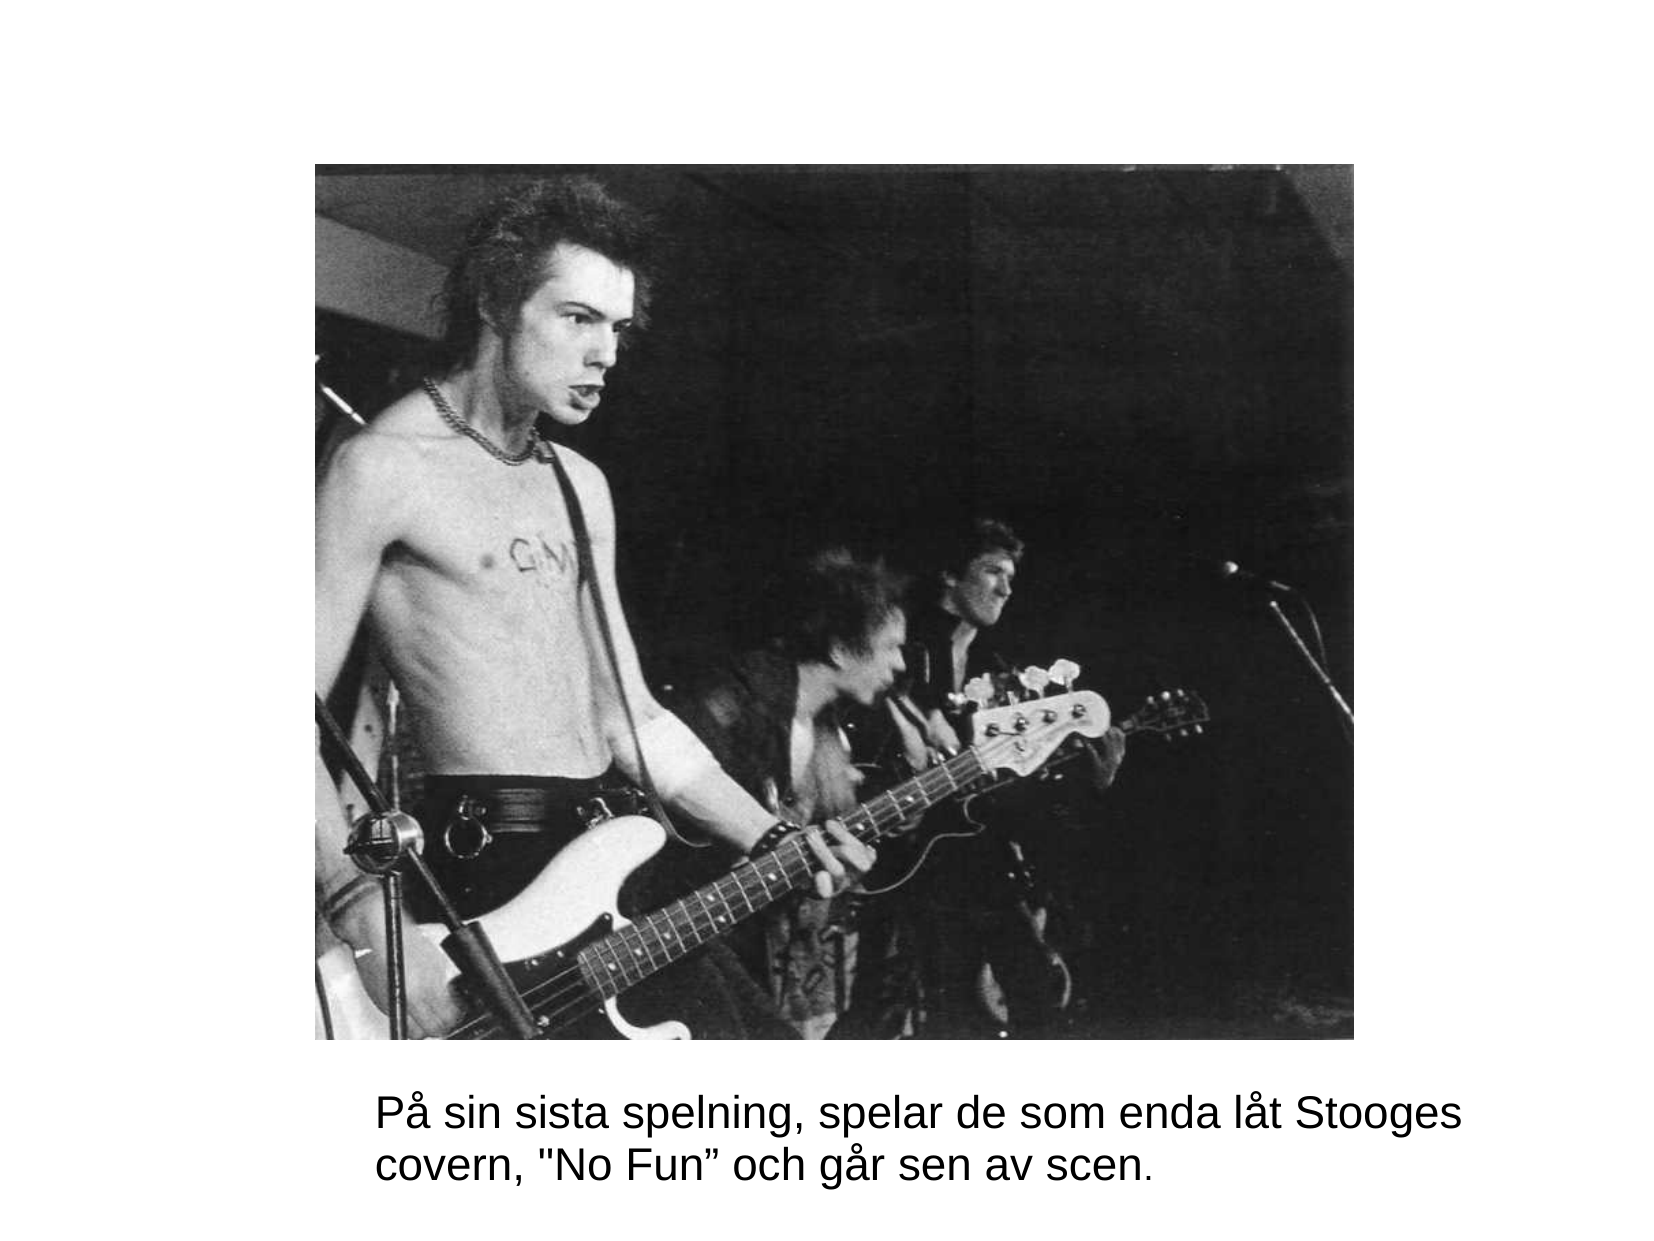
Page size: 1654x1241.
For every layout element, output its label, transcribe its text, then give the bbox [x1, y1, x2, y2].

text_box På sin sista spelning, spelar de som enda låt Stooges covern, "No Fun” och går sen av scen. [360, 1080, 1492, 1197]
picture [315, 164, 1354, 1040]
